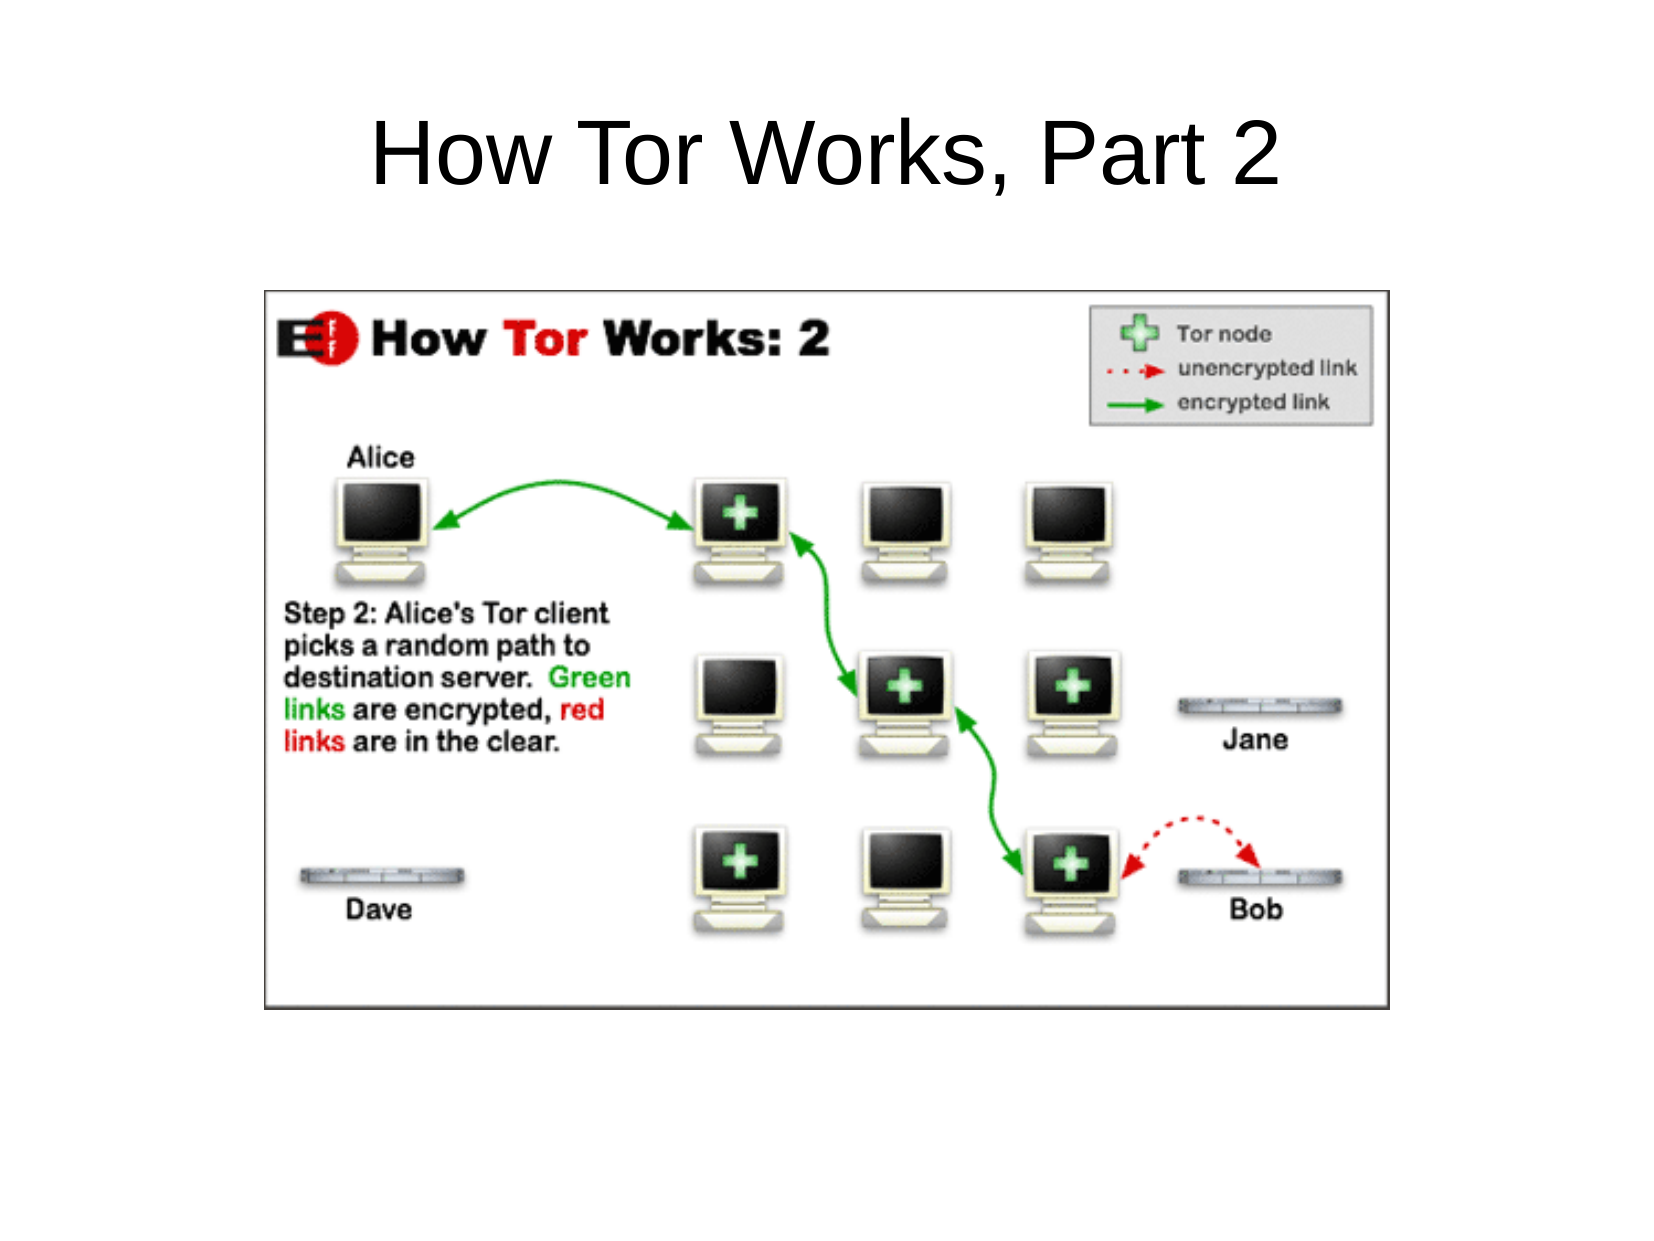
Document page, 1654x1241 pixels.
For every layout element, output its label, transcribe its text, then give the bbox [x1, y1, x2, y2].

title How Tor Works, Part 2 [82, 49, 1571, 257]
picture [264, 290, 1390, 1010]
